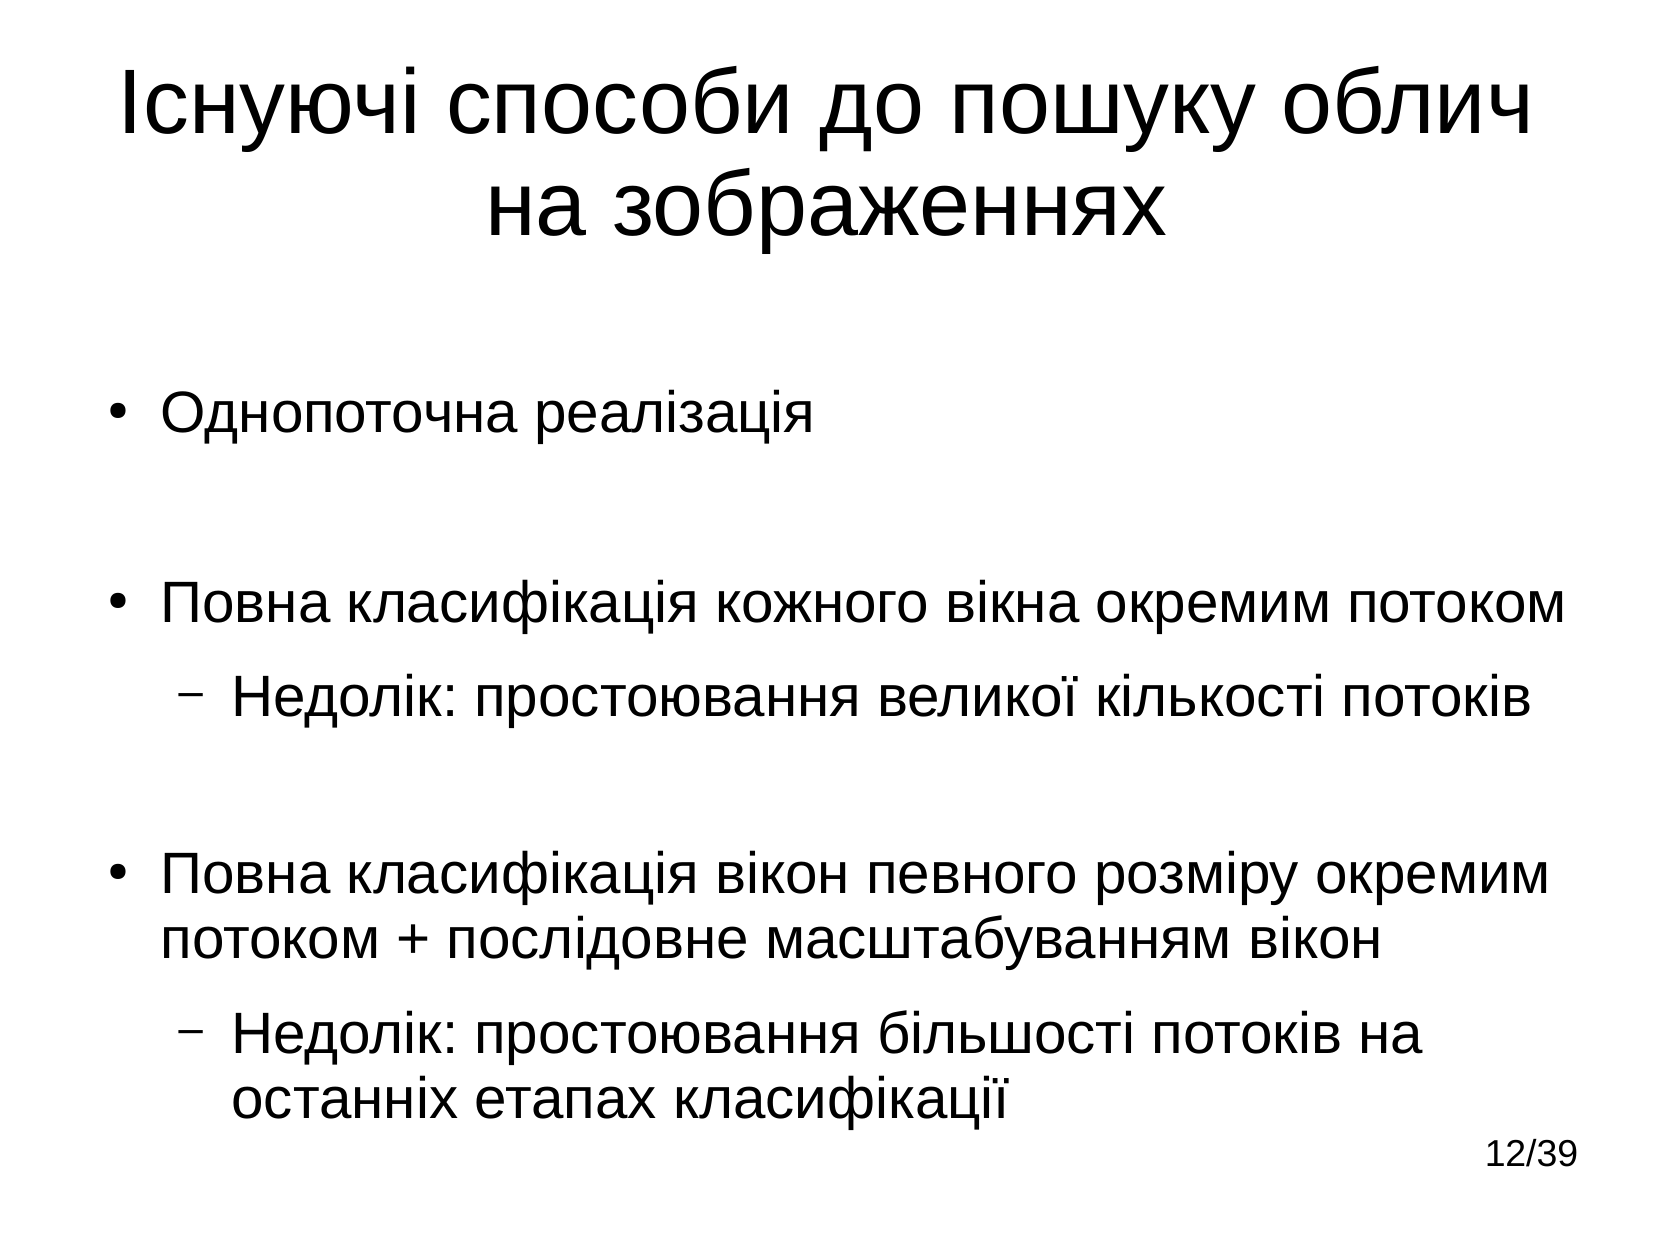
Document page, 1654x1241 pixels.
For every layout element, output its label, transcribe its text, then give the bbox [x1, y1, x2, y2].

title Існуючі способи до пошуку облич на зображеннях [82, 49, 1571, 257]
list Однопоточна реалізація Повна класифікація кожного вікна окремим потоком Недолік: простоювання великої кількості потоків Повна класифікація вікон певного розміру окремим потоком + послідовне масштабуванням вікон Недолік: простоювання більшості потоків на останніх етапах класифікації [90, 380, 1576, 1141]
text_box 12/39 [1470, 1125, 1606, 1182]
